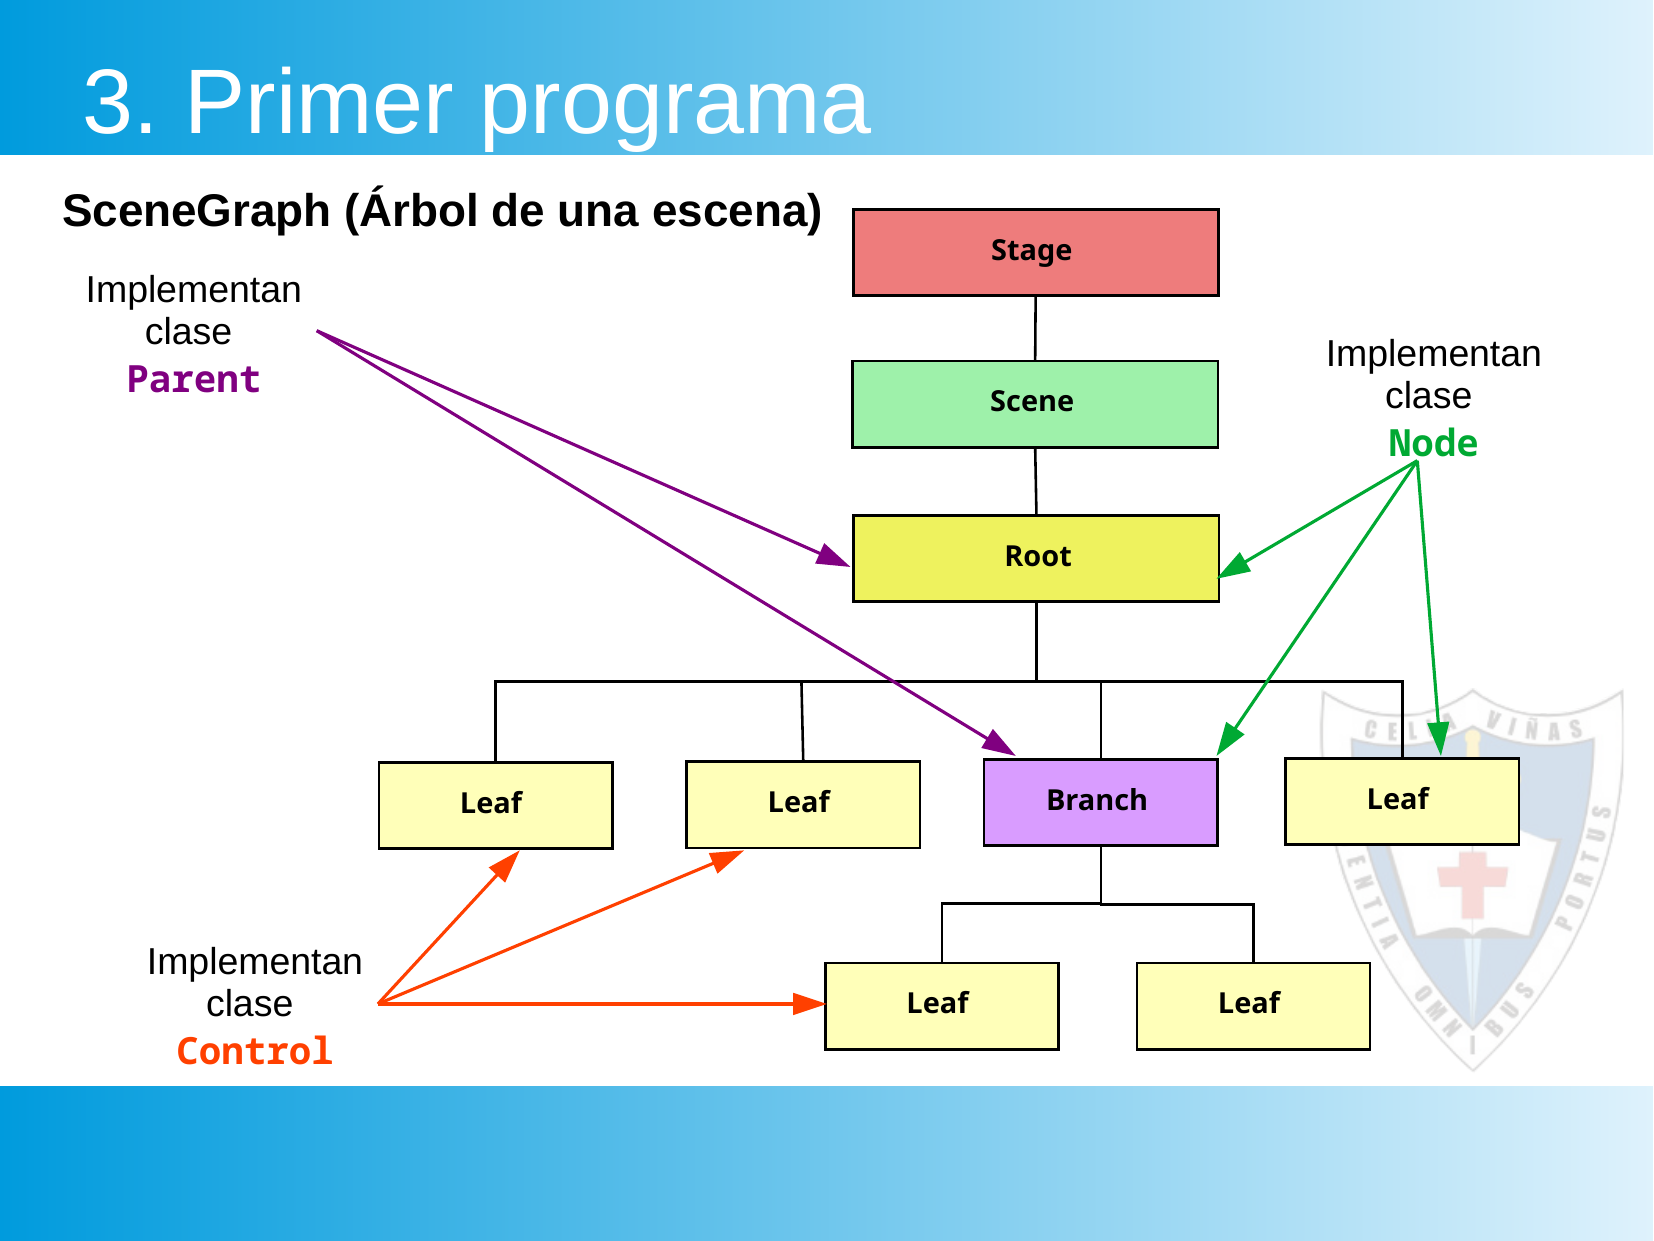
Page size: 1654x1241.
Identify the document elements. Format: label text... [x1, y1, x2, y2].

picture [373, 207, 1630, 1086]
title 3. Primer programa [82, 49, 1571, 155]
text_box Implementan clase Control [132, 933, 378, 1070]
text_box SceneGraph (Árbol de una escena) [47, 177, 957, 295]
text_box Implementan clase Parent [70, 260, 317, 398]
text_box Implementan clase Node [1311, 324, 1557, 462]
